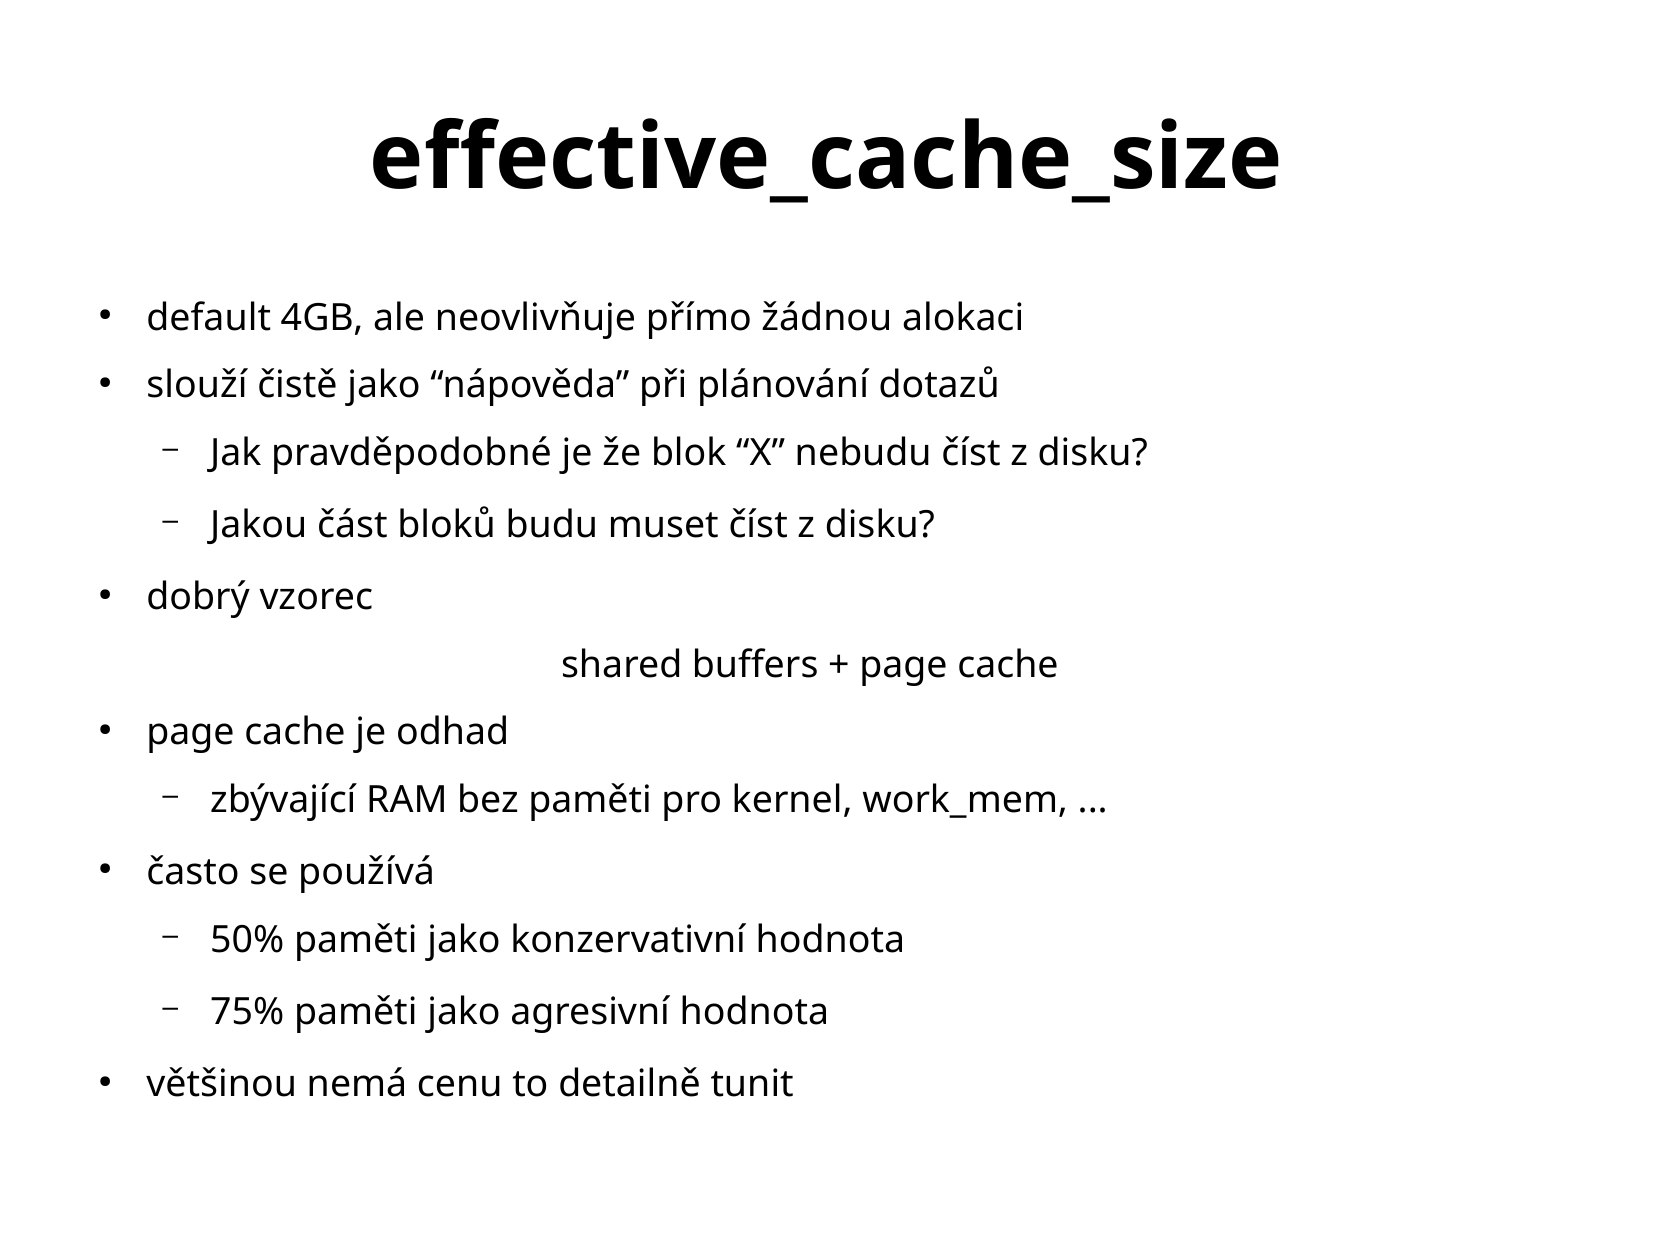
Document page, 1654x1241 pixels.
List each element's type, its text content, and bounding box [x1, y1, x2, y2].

title effective_cache_size [82, 49, 1571, 257]
list default 4GB, ale neovlivňuje přímo žádnou alokaci slouží čistě jako “nápověda” při plánování dotazů Jak pravděpodobné je že blok “X” nebudu číst z disku? Jakou část bloků budu muset číst z disku? dobrý vzorec shared buffers + page cache page cache je odhad zbývající RAM bez paměti pro kernel, work_mem, ... často se používá 50% paměti jako konzervativní hodnota 75% paměti jako agresivní hodnota většinou nemá cenu to detailně tunit [82, 290, 1538, 1111]
